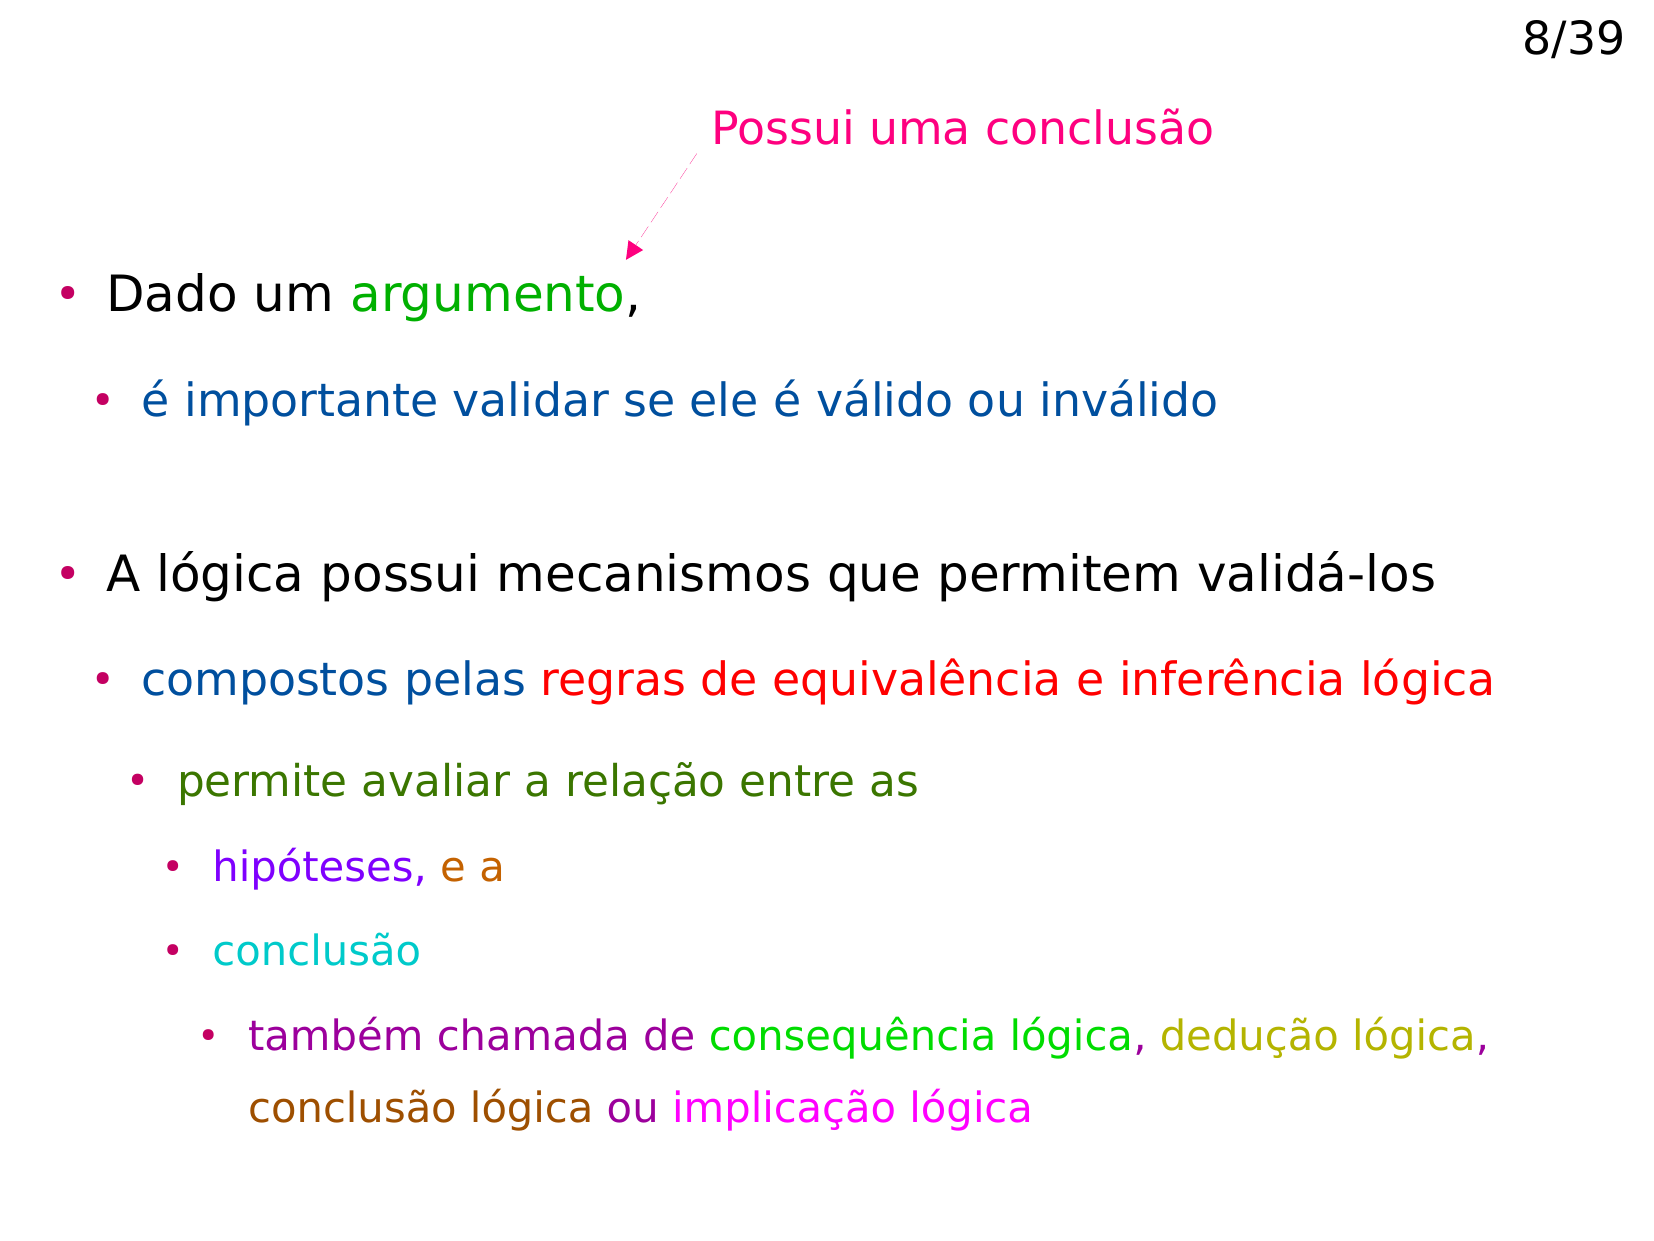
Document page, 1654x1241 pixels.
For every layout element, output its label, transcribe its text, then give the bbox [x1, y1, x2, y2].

text_box Possui uma conclusão [696, 94, 1230, 163]
list Dado um argumento, é importante validar se ele é válido ou inválido A lógica possui mecanismos que permitem validá-los compostos pelas regras de equivalência e inferência lógica permite avaliar a relação entre as hipóteses, e a conclusão também chamada de consequência lógica, dedução lógica, conclusão lógica ou implicação lógica [59, 236, 1625, 1211]
